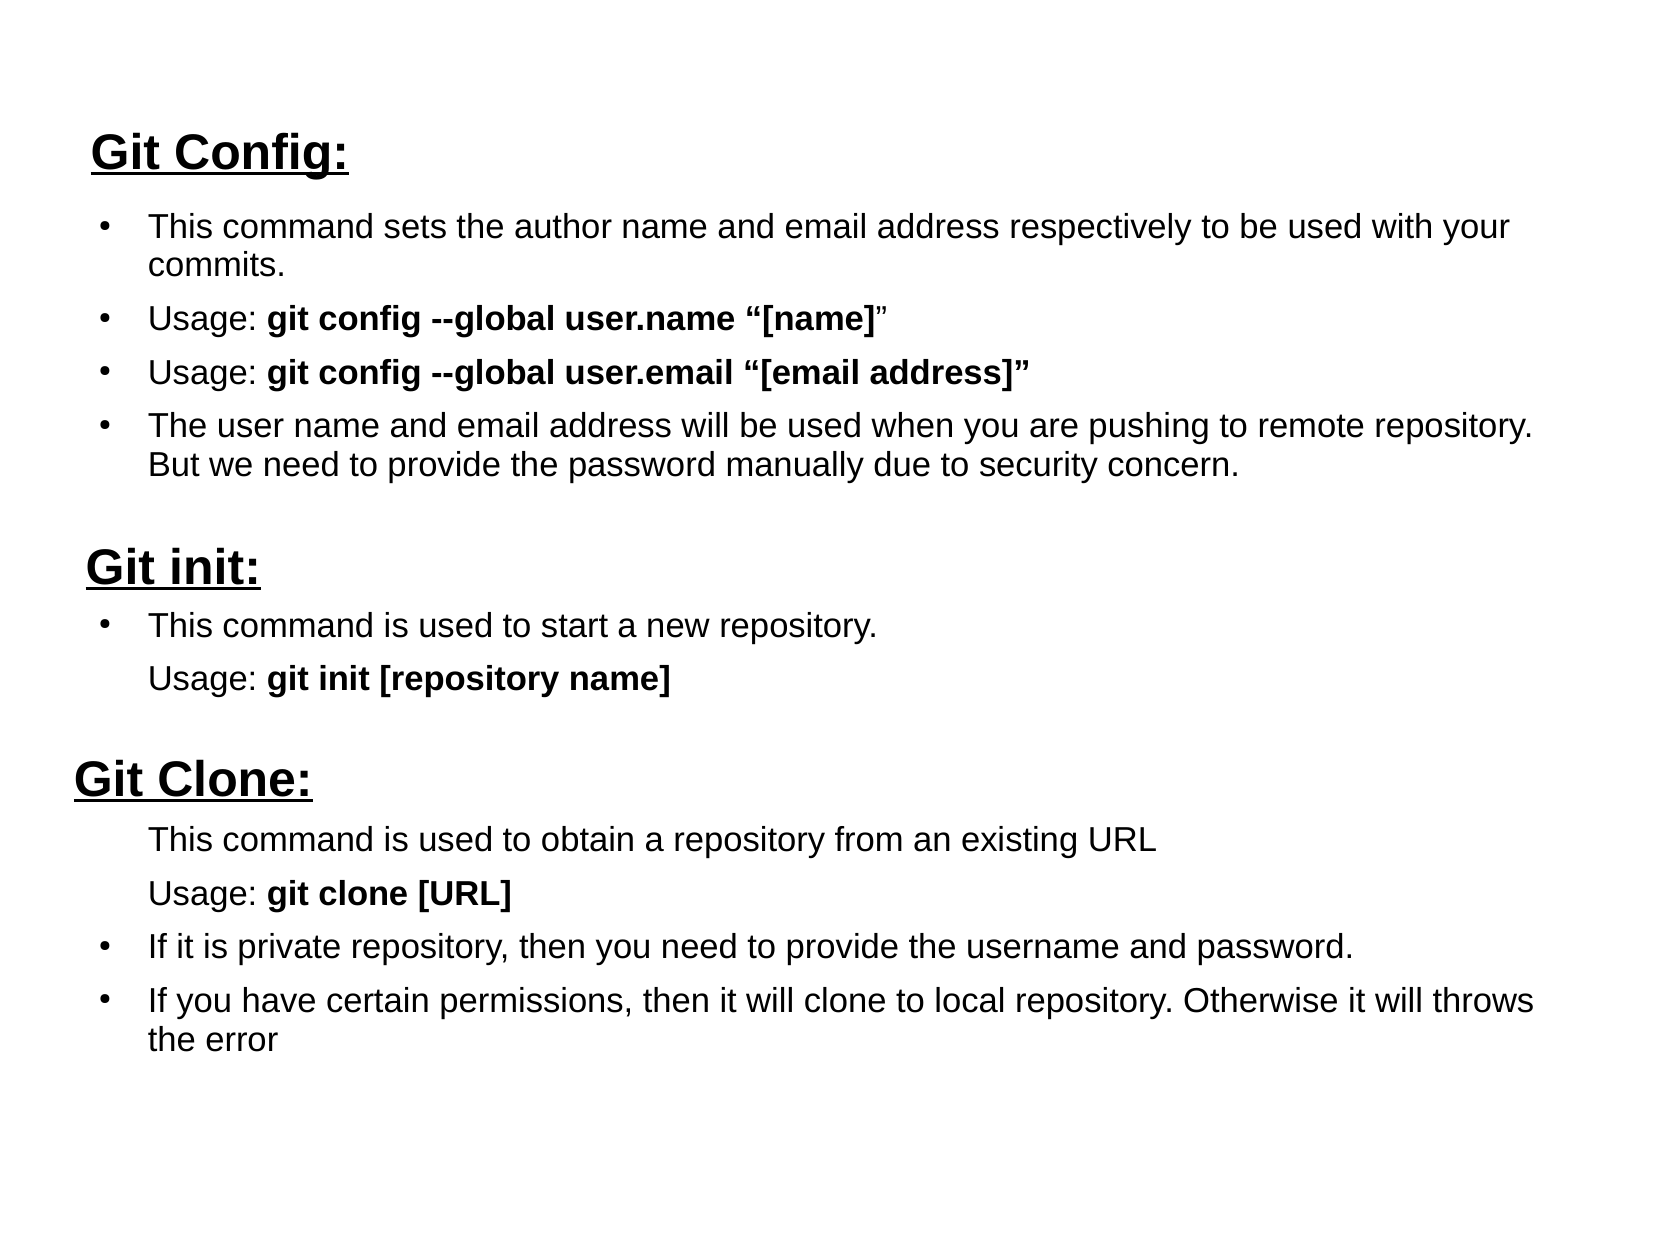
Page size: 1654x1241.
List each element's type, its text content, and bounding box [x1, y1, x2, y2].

text_box Git Config: [75, 116, 584, 188]
text_box Git init: [70, 531, 402, 603]
text_box Git Clone: [59, 744, 355, 815]
list This command sets the author name and email address respectively to be used with your commits. Usage: git config --global user.name “[name]” Usage: git config --global user.email “[email address]” The user name and email address will be used when you are pushing to remote repository. But we need to provide the password manually due to security concern. This command is used to start a new repository. Usage: git init [repository name] This command is used to obtain a repository from an existing URL Usage: git clone [URL] If it is private repository, then you need to provide the username and password. If you have certain permissions, then it will clone to local repository. Otherwise it will throws the error [82, 153, 1571, 1063]
